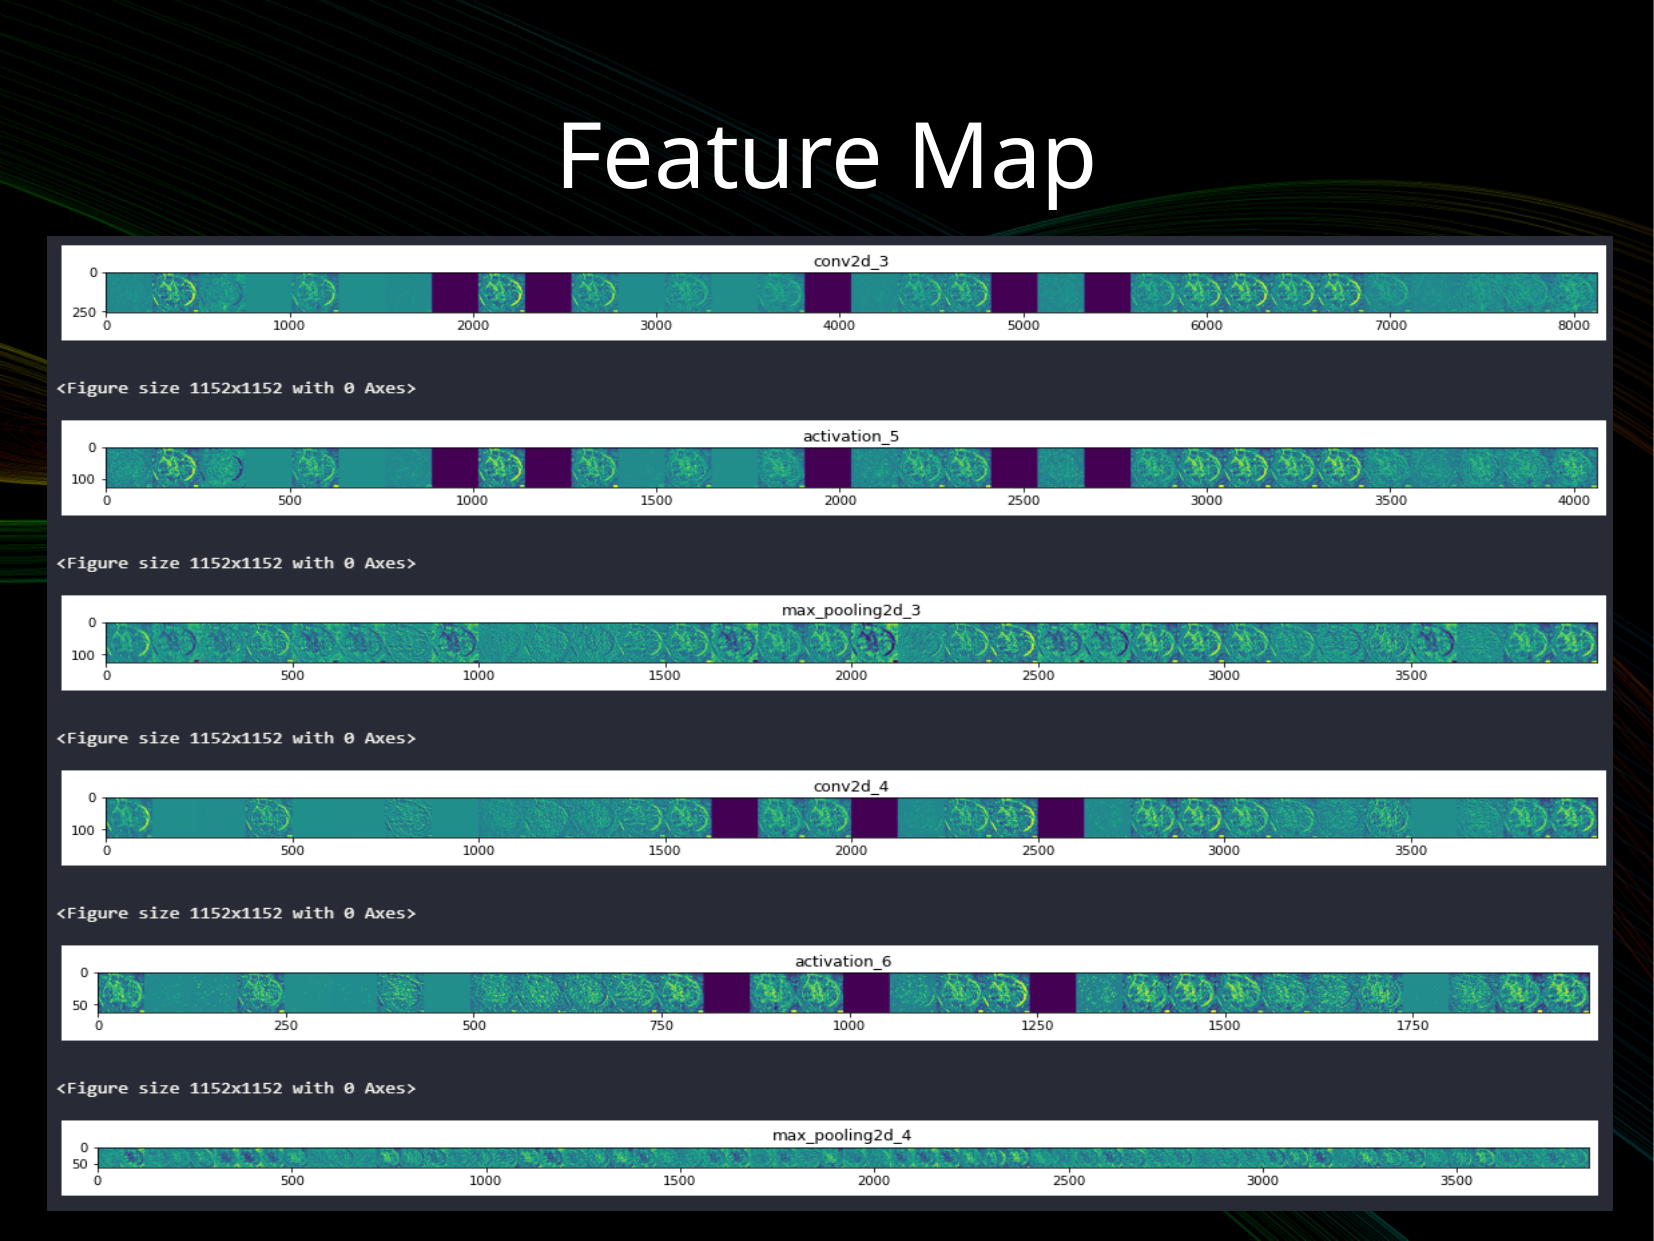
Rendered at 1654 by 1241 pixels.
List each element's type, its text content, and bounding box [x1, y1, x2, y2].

title Feature Map [82, 49, 1571, 236]
picture [0, 0, 1654, 1241]
